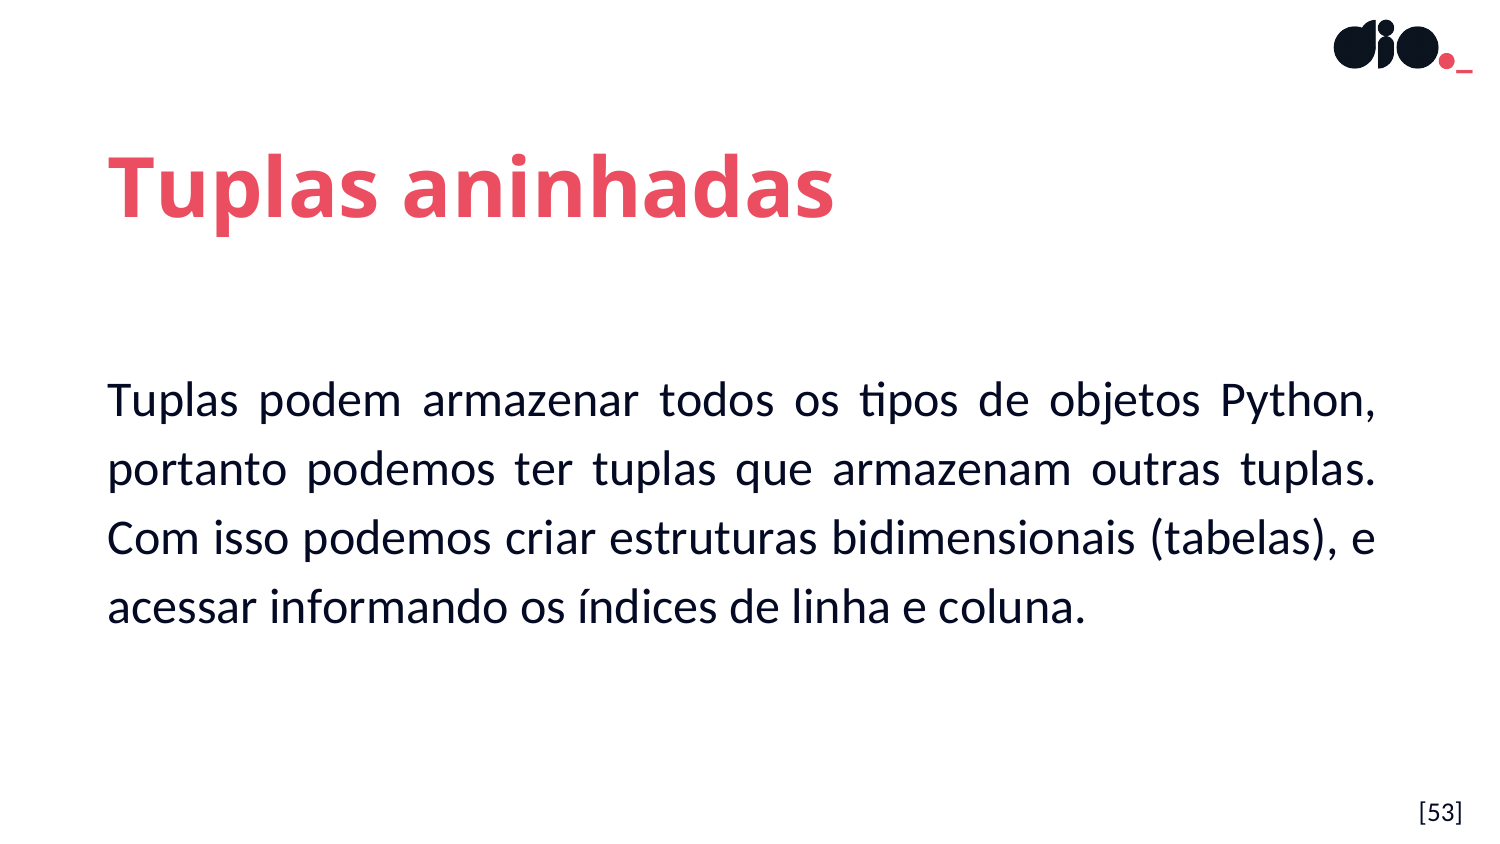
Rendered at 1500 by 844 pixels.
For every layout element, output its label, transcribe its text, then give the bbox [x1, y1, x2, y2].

text_box [] [1403, 779, 1494, 844]
text_box Tuplas podem armazenar todos os tipos de objetos Python, portanto podemos ter tuplas que armazenam outras tuplas. Com isso podemos criar estruturas bidimensionais (tabelas), e acessar informando os índices de linha e coluna. [92, 243, 1408, 749]
text_box Tuplas aninhadas [92, 104, 1408, 243]
